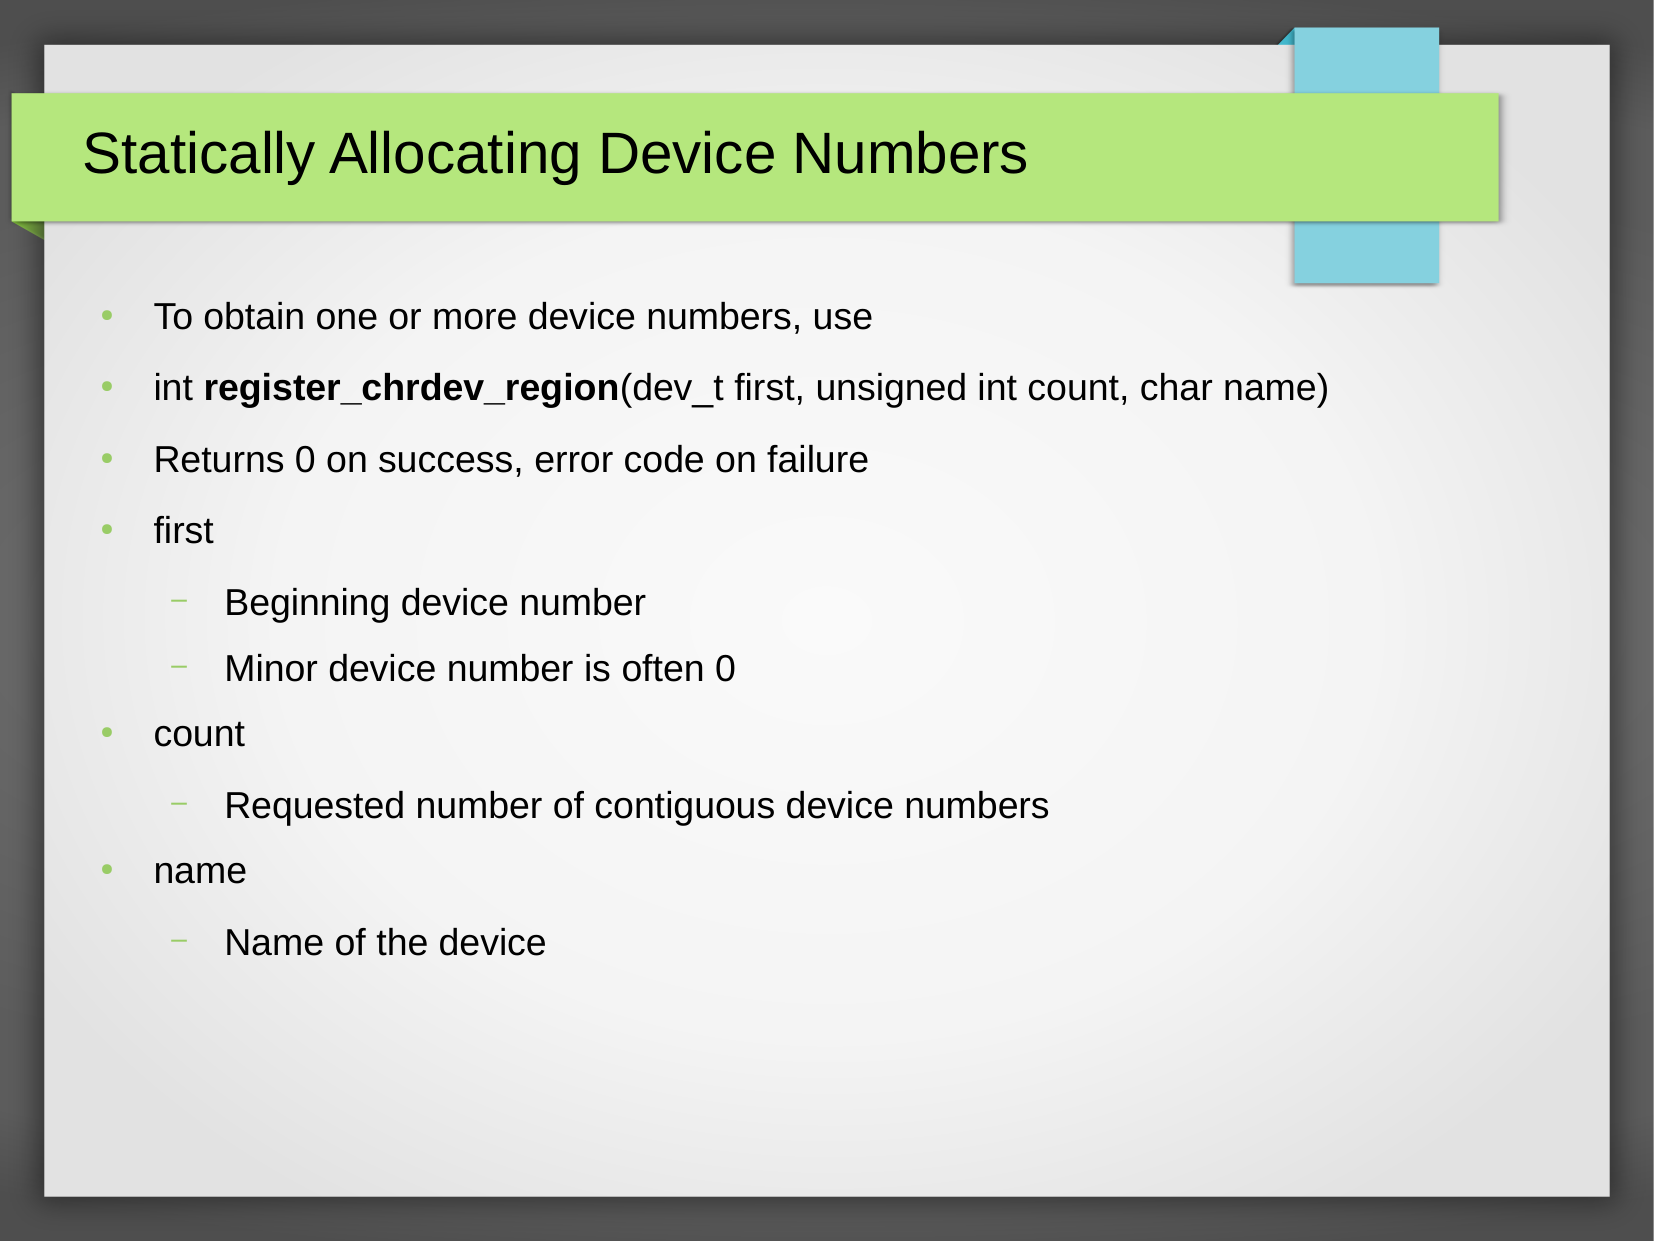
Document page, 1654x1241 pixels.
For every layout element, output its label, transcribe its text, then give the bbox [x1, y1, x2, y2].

title Statically Allocating Device Numbers [82, 94, 1264, 213]
picture [0, 0, 1654, 1241]
list To obtain one or more device numbers, use int register_chrdev_region(dev_t first, unsigned int count, char name) Returns 0 on success, error code on failure first Beginning device number Minor device number is often 0 count Requested number of contiguous device numbers name Name of the device [82, 295, 1571, 1015]
